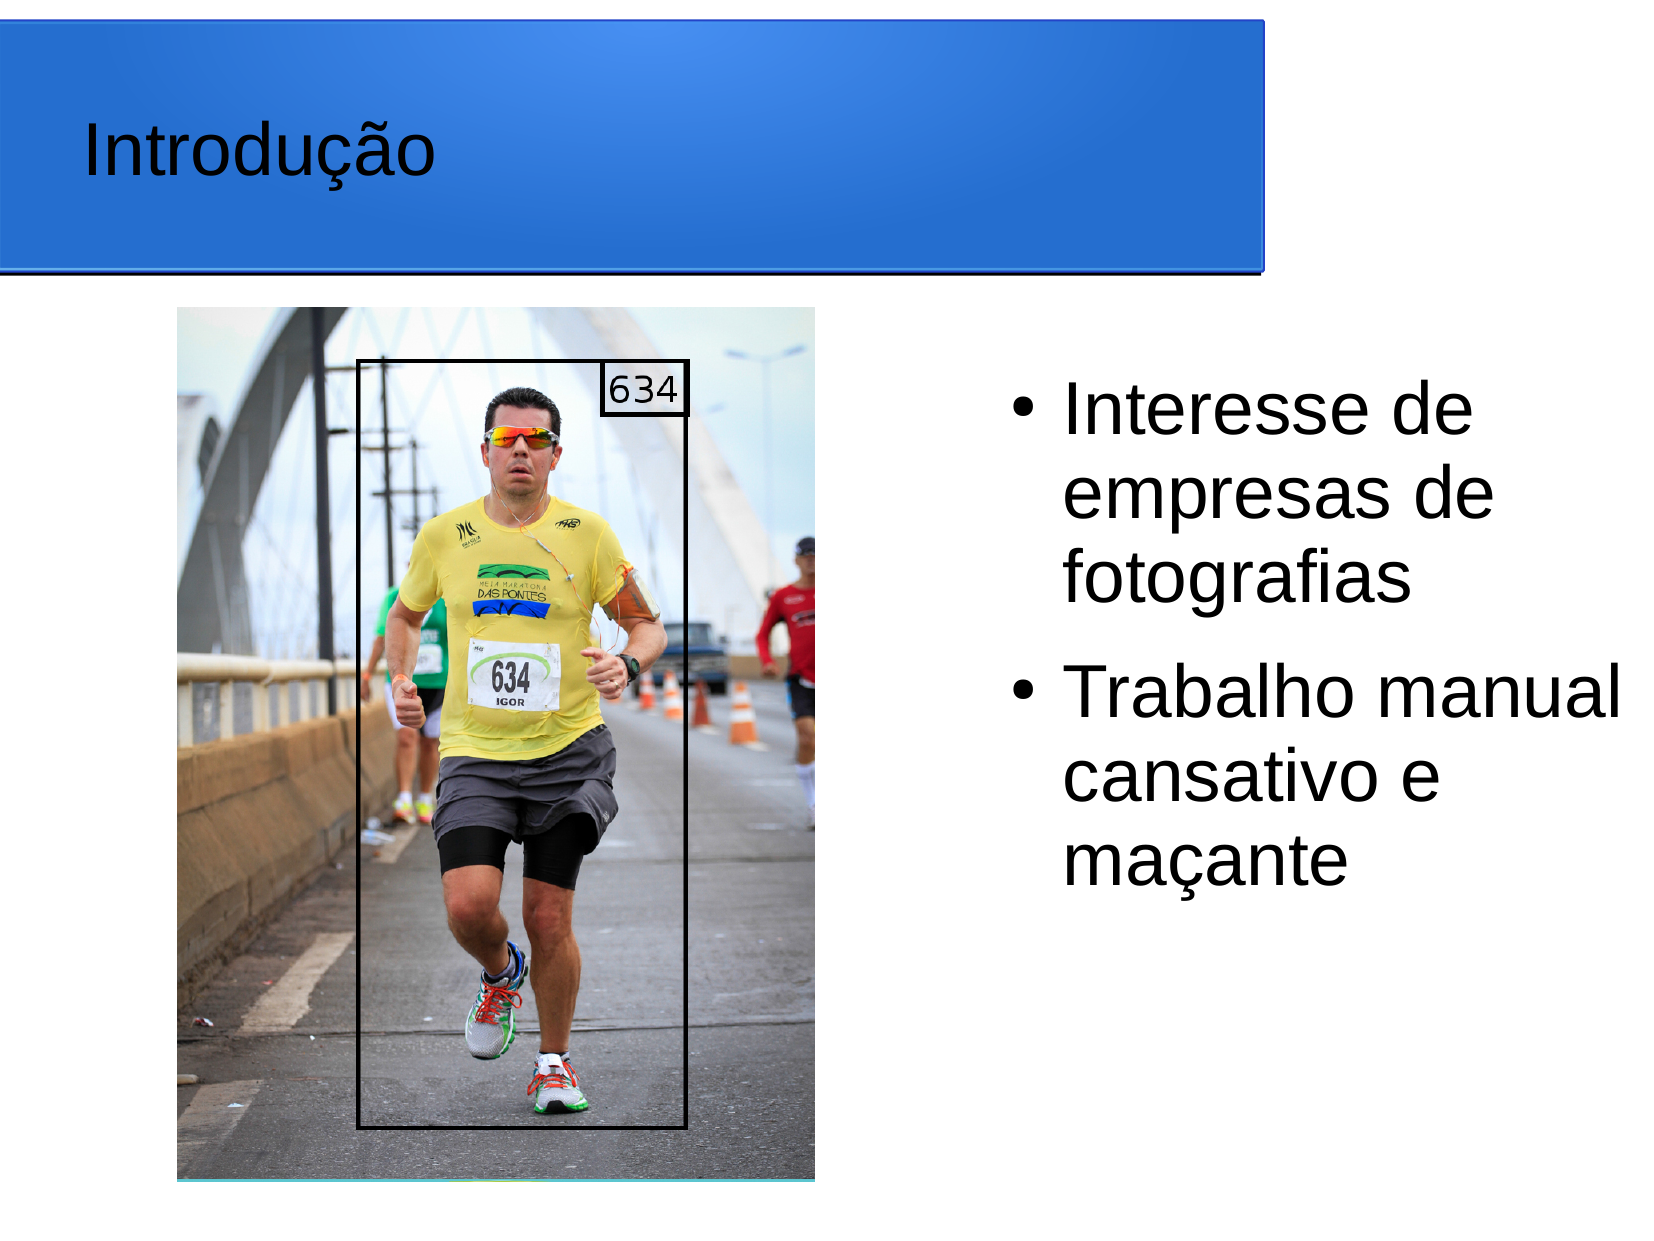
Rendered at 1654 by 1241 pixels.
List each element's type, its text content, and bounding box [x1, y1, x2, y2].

list Interesse de empresas de fotografias Trabalho manual cansativo e maçante [992, 366, 1654, 1086]
picture [177, 307, 815, 1182]
title Introdução [82, 47, 1235, 252]
